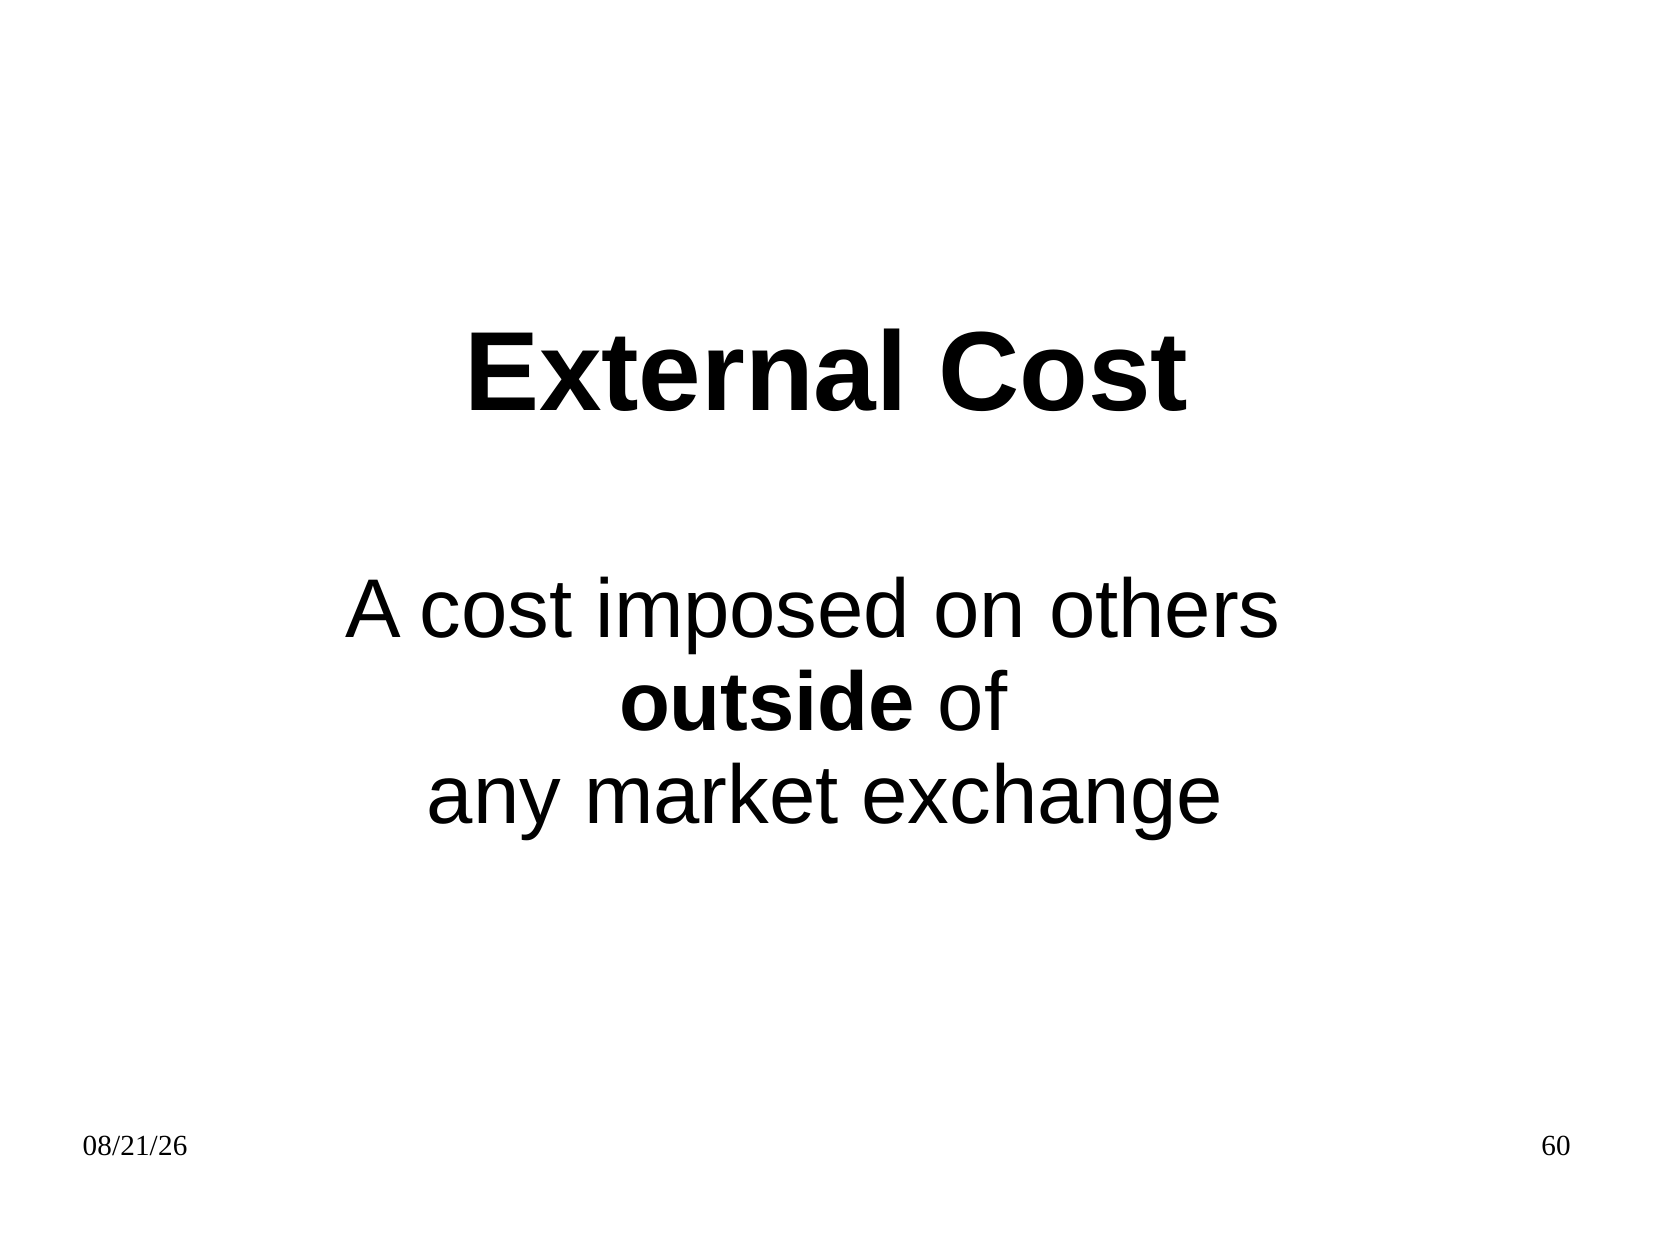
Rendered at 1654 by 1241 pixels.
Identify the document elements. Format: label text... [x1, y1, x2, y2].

subtitle A cost imposed on others outside of any market exchange [225, 562, 1426, 842]
title External Cost [82, 267, 1571, 476]
